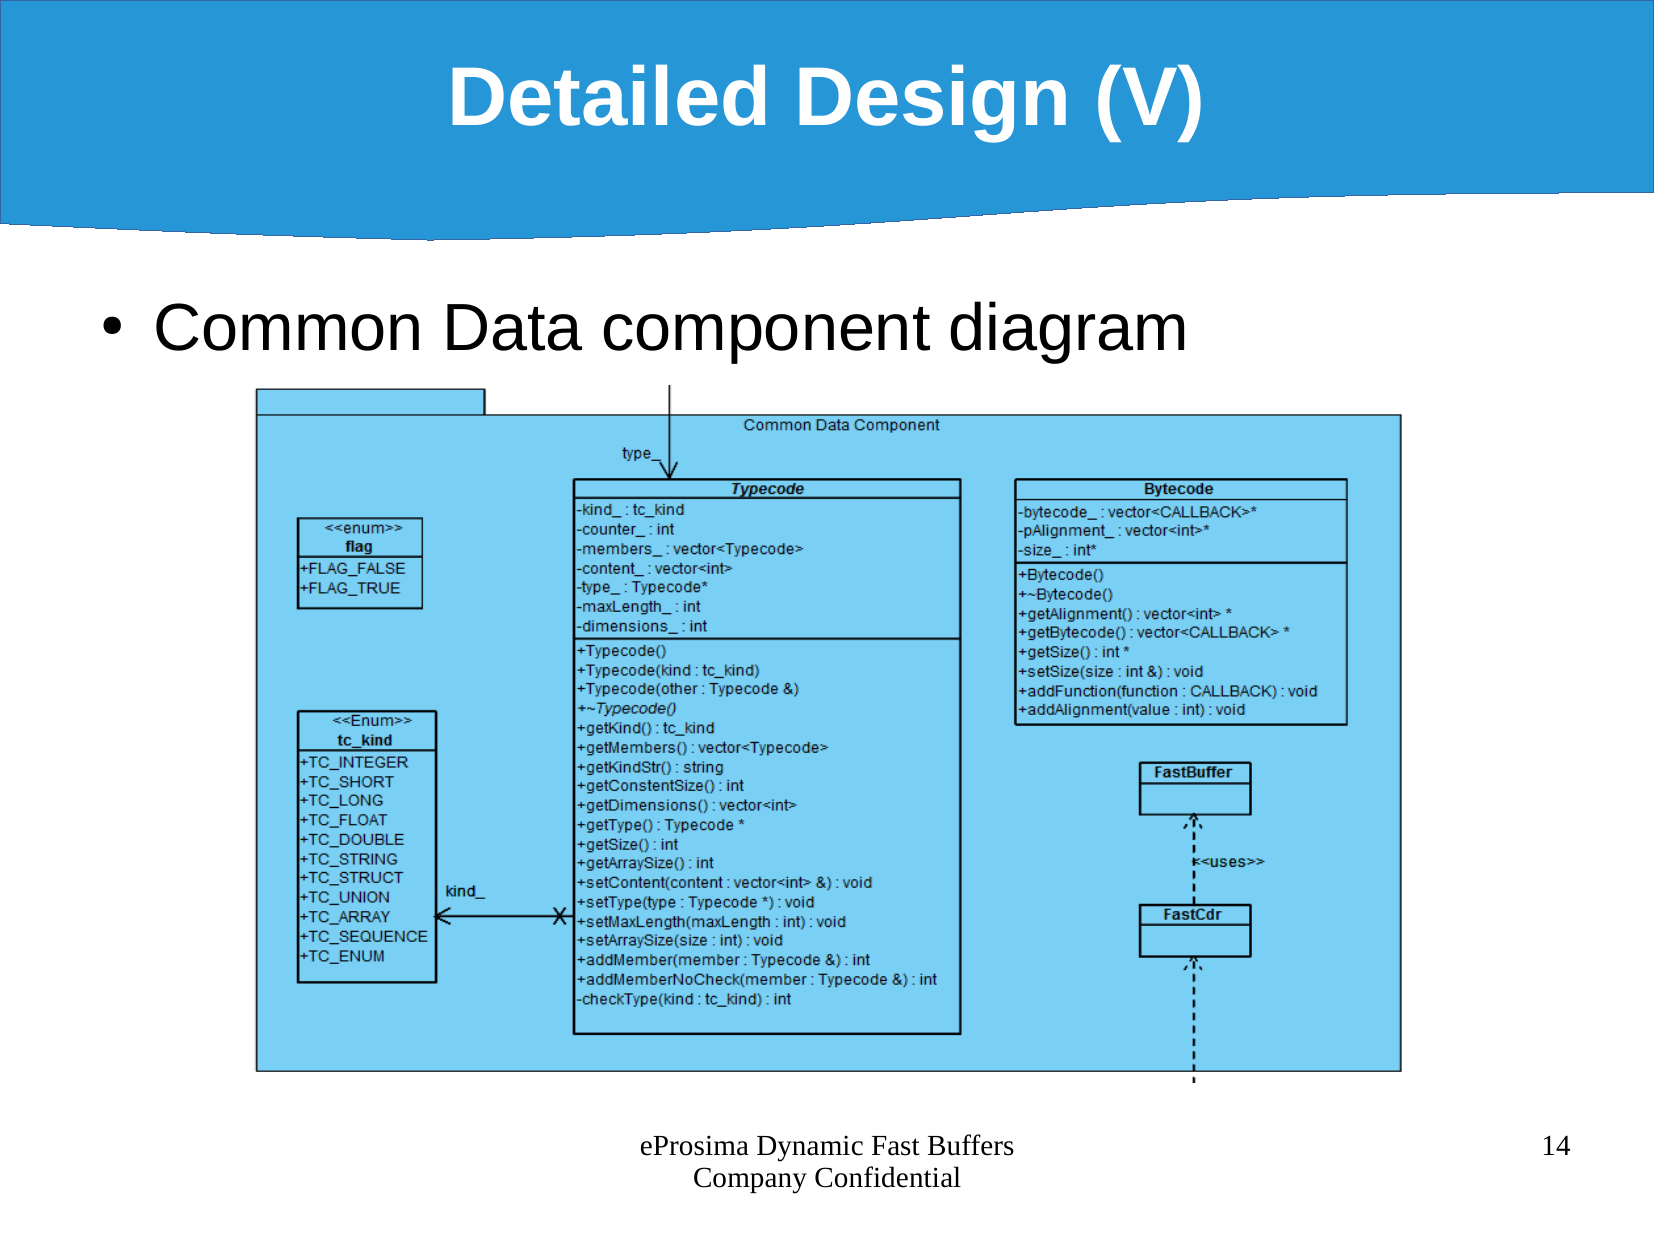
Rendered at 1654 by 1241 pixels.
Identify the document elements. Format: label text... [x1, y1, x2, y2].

list Common Data component diagram [82, 290, 1571, 1010]
text_box Detailed Design (V) [0, 0, 1654, 241]
picture [251, 385, 1407, 1083]
